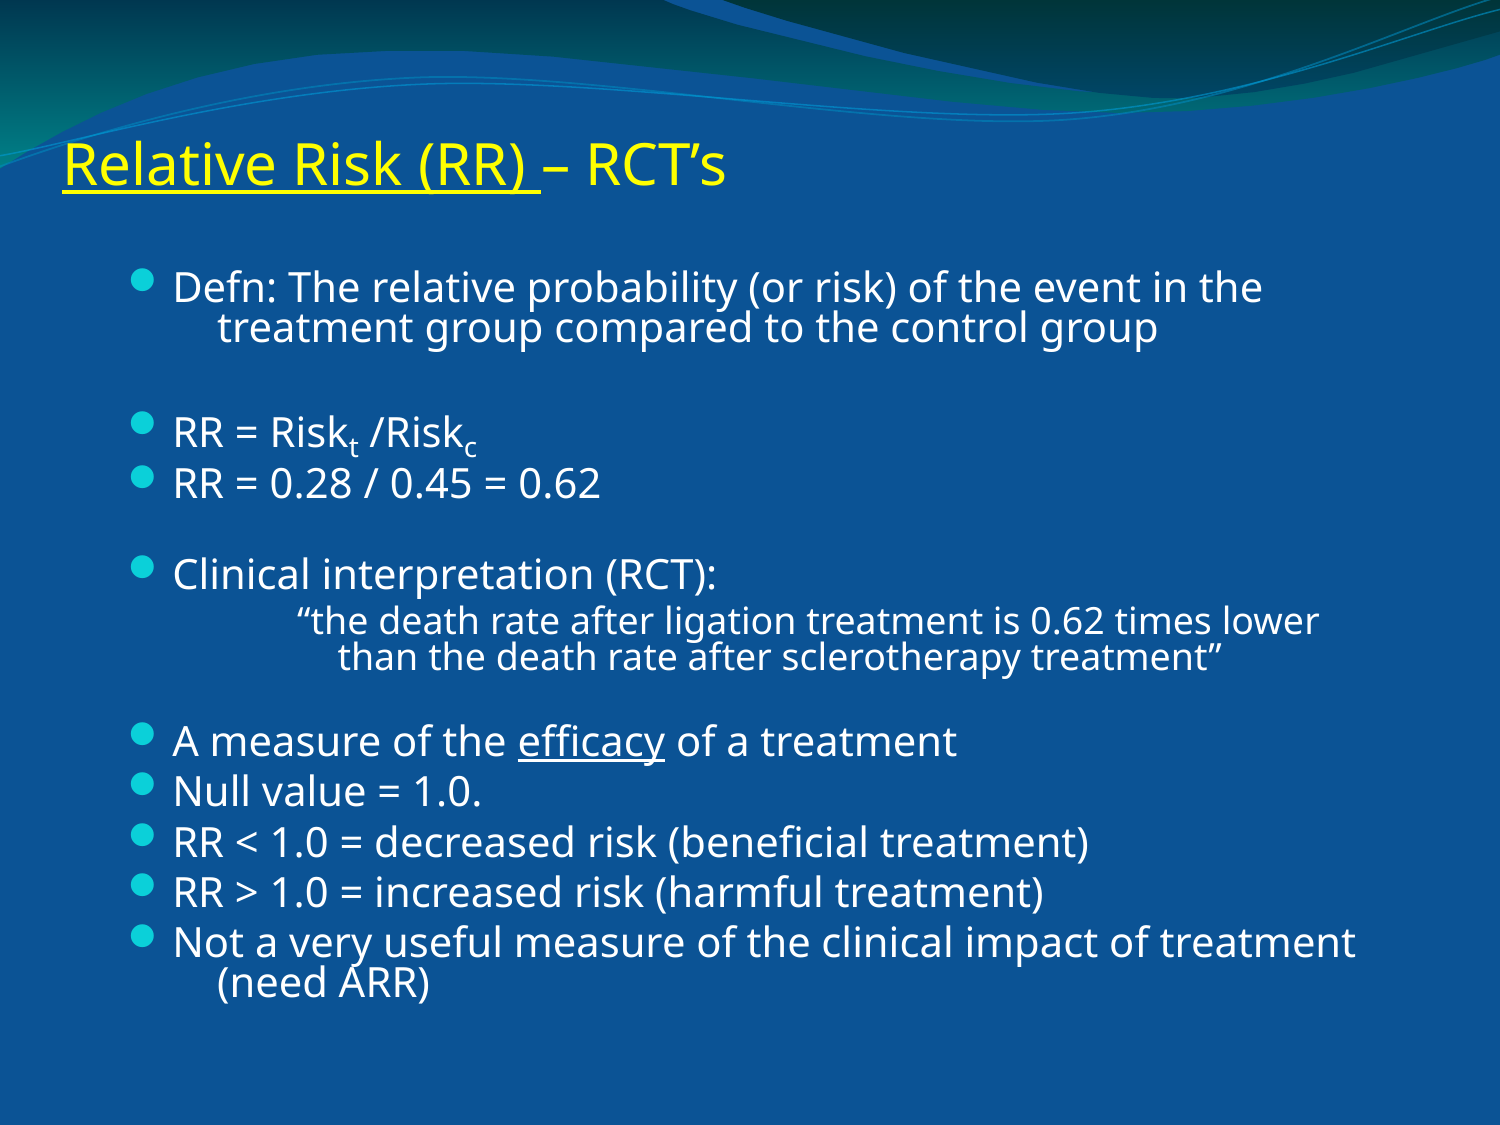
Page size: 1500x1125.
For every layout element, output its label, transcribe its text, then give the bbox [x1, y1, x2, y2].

title Relative Risk (RR) – RCT’s [62, 62, 1413, 197]
list Defn: The relative probability (or risk) of the event in the treatment group compared to the control group RR = Riskt /Riskc RR = 0.28 / 0.45 = 0.62 Clinical interpretation (RCT): “the death rate after ligation treatment is 0.62 times lower than the death rate after sclerotherapy treatment” A measure of the efficacy of a treatment Null value = 1.0. RR < 1.0 = decreased risk (beneficial treatment) RR > 1.0 = increased risk (harmful treatment) Not a very useful measure of the clinical impact of treatment (need ARR) [112, 262, 1388, 1051]
